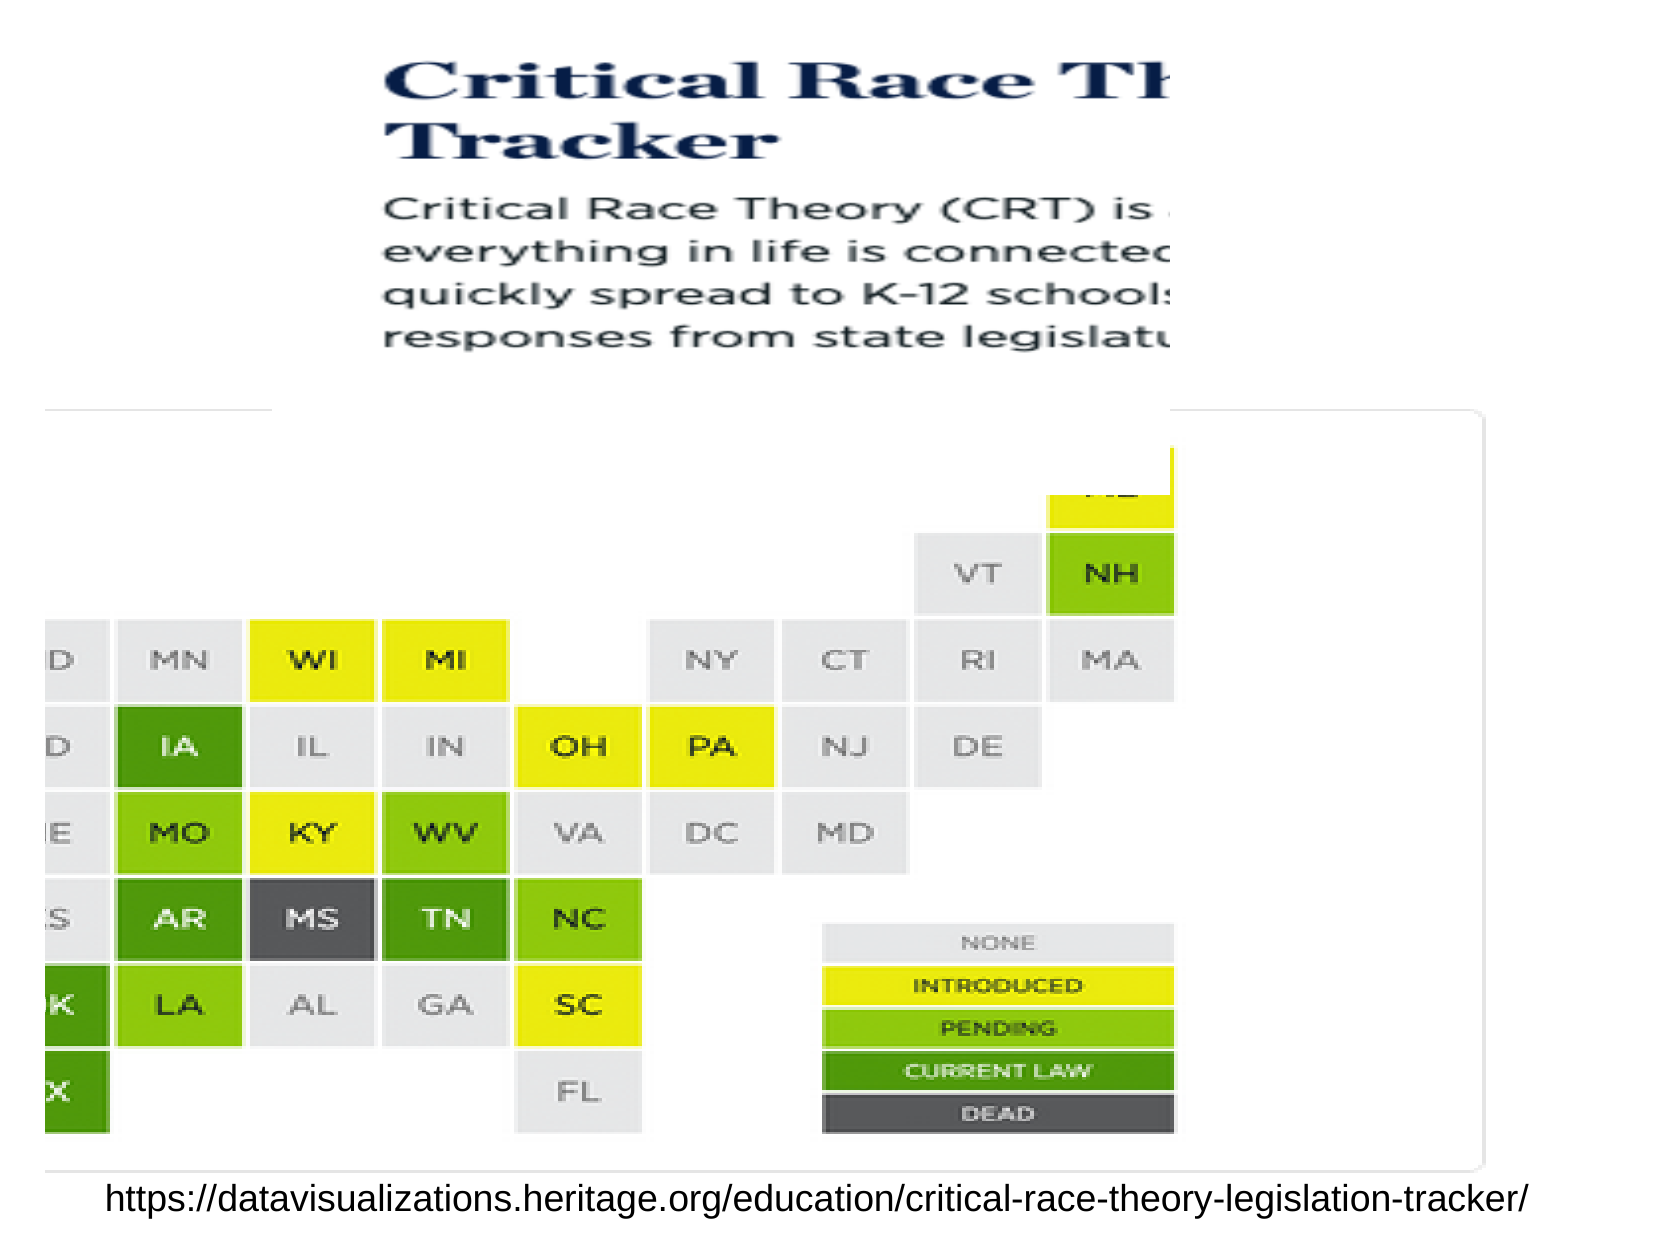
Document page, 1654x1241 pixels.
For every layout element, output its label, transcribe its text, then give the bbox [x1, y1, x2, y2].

text_box https://datavisualizations.heritage.org/education/critical-race-theory-legislation-tracker/ [90, 1170, 1548, 1227]
picture [45, 0, 1576, 1216]
